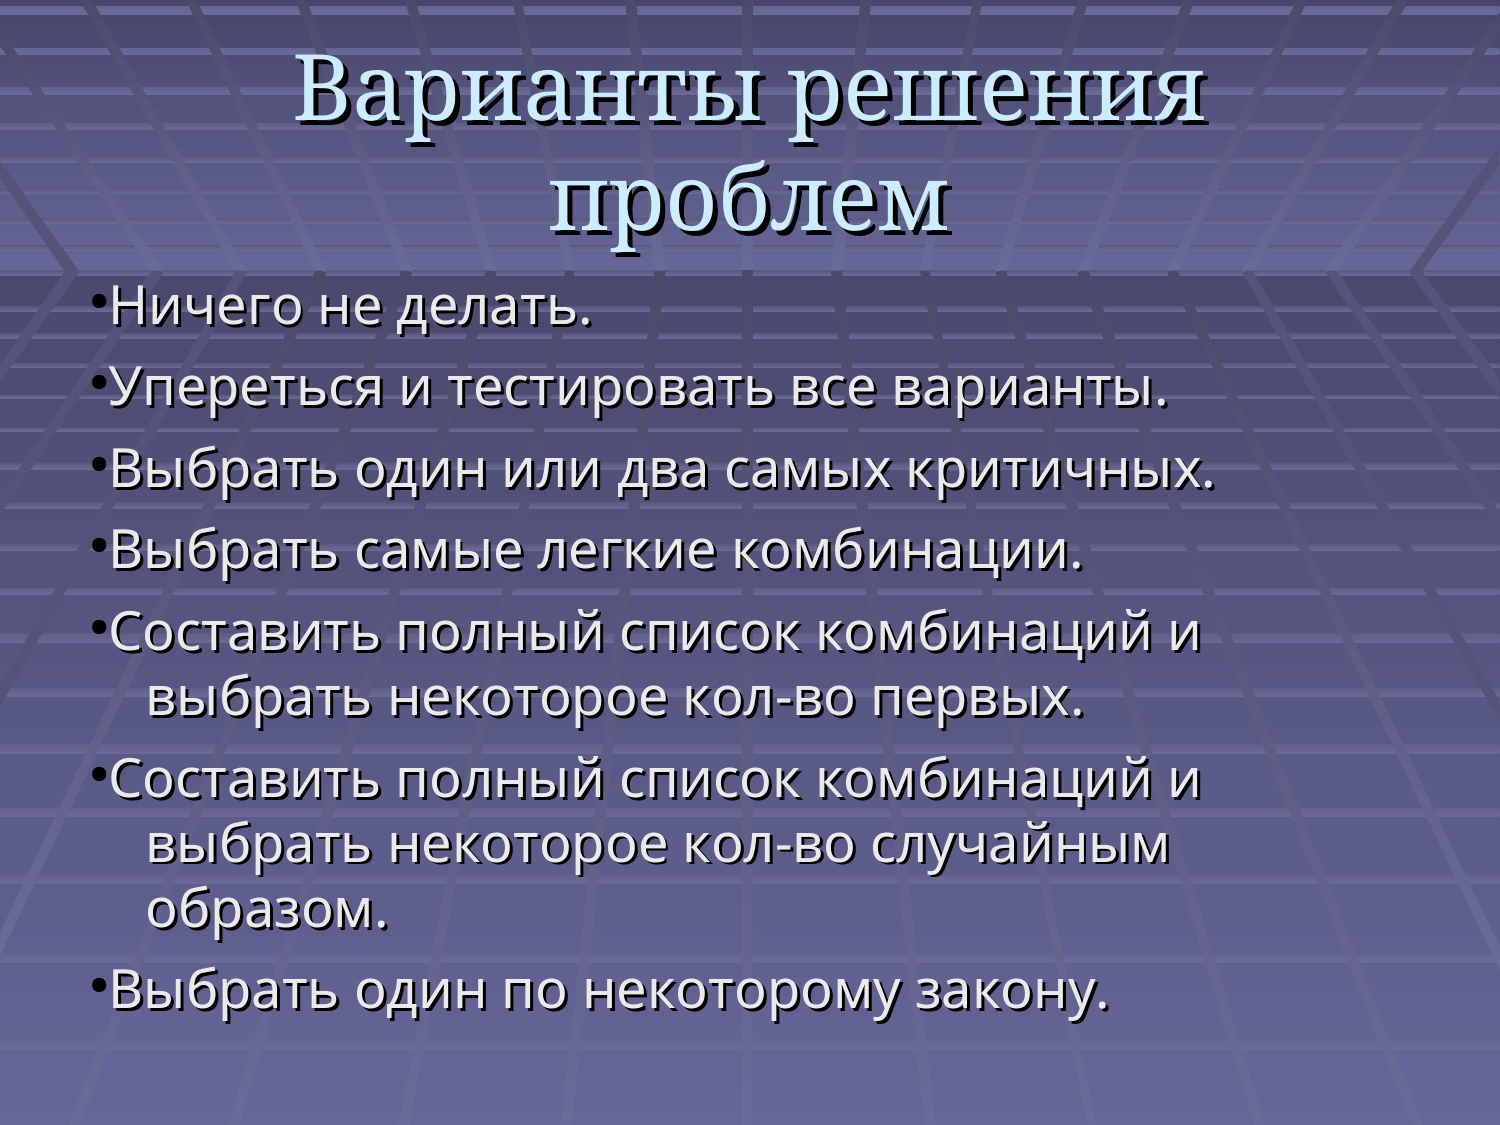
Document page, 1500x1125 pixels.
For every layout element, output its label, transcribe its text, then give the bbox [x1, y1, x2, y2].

list Ничего не делать. Упереться и тестировать все варианты. Выбрать один или два самых критичных. Выбрать самые легкие комбинации. Составить полный список комбинаций и выбрать некоторое кол-во первых. Составить полный список комбинаций и выбрать некоторое кол-во случайным образом. Выбрать один по некоторому закону. [74, 262, 1424, 1005]
title Варианты решения проблем [74, 20, 1424, 257]
